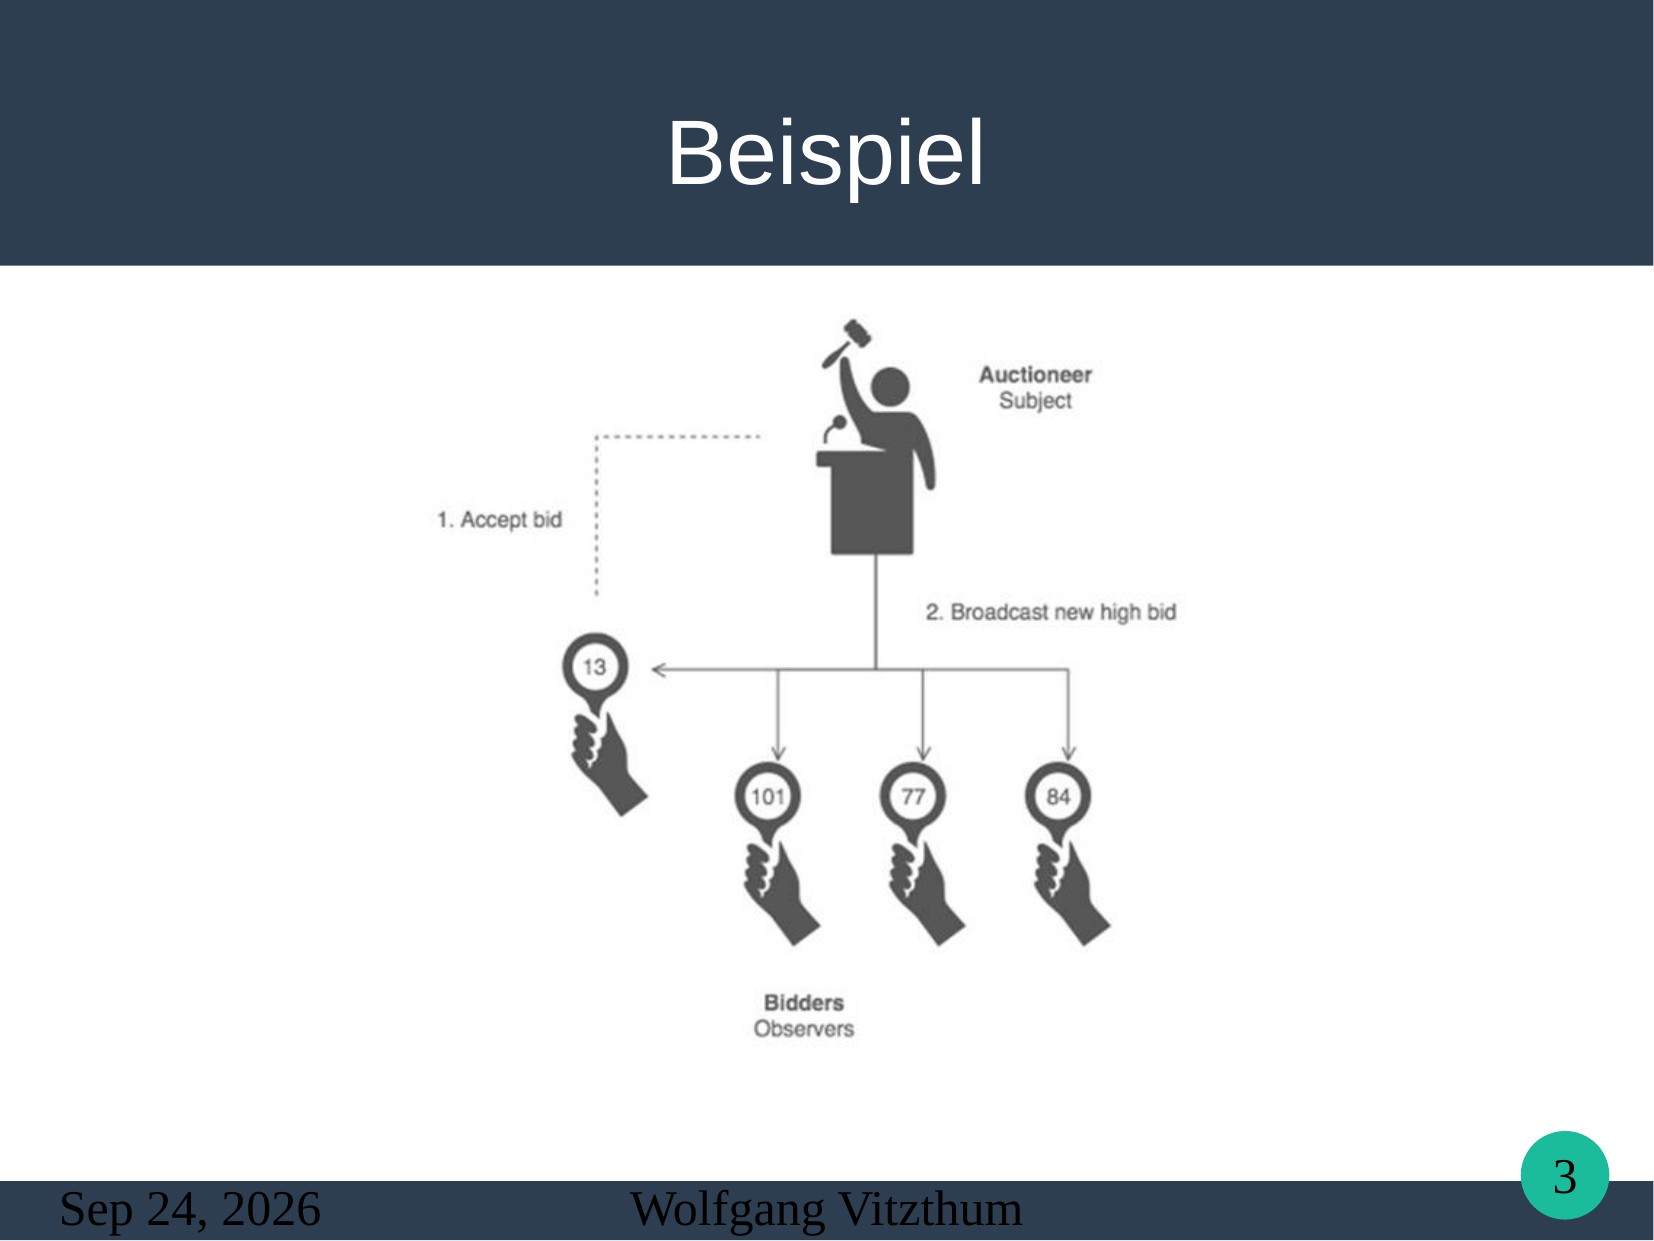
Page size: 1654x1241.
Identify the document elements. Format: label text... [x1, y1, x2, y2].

picture [383, 304, 1241, 1063]
title Beispiel [82, 49, 1571, 257]
